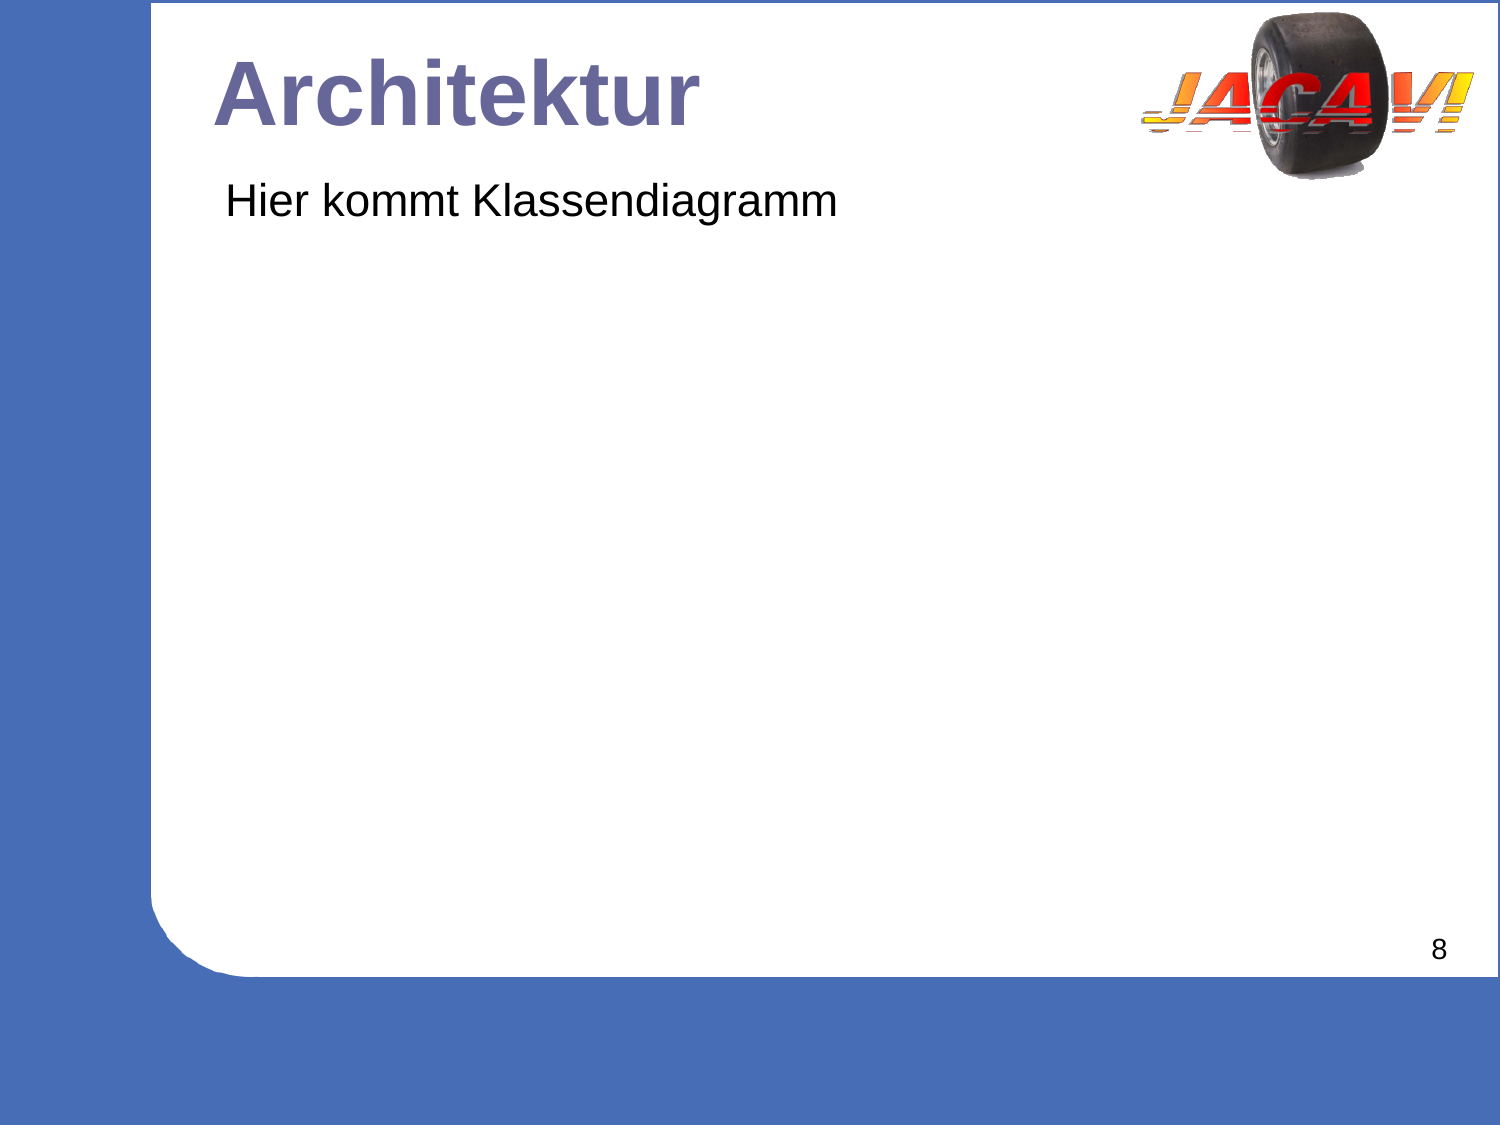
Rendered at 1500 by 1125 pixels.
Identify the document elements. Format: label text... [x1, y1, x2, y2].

list Hier kommt Klassendiagramm [212, 174, 1448, 926]
picture [0, 0, 1500, 1125]
title Architektur [212, 24, 1447, 164]
